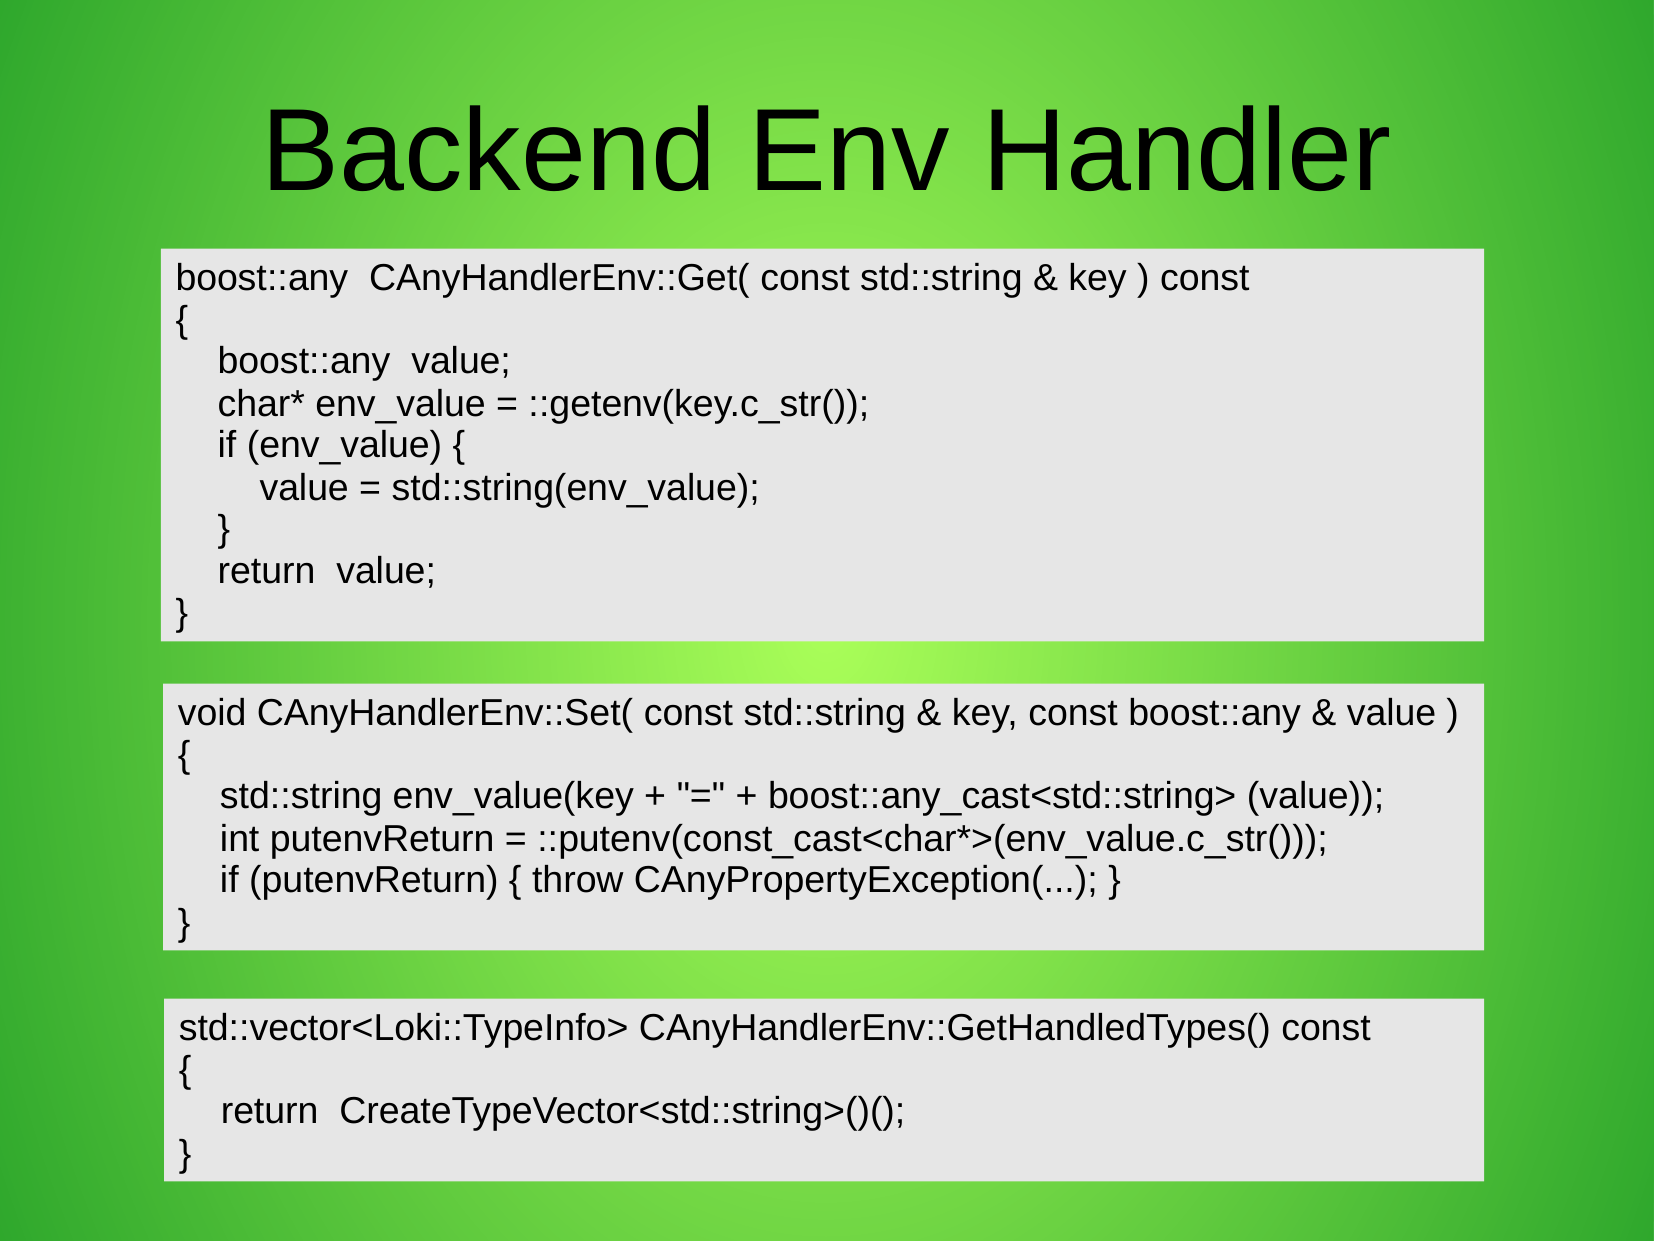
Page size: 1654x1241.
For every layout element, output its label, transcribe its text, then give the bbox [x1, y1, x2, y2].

text_box void CAnyHandlerEnv::Set( const std::string & key, const boost::any & value ) { std::string env_value(key + "=" + boost::any_cast<std::string> (value)); int putenvReturn = ::putenv(const_cast<char*>(env_value.c_str())); if (putenvReturn) { throw CAnyPropertyException(...); } } [163, 683, 1485, 951]
text_box std::vector<Loki::TypeInfo> CAnyHandlerEnv::GetHandledTypes() const { return CreateTypeVector<std::string>()(); } [164, 998, 1485, 1182]
text_box boost::any CAnyHandlerEnv::Get( const std::string & key ) const { boost::any value; char* env_value = ::getenv(key.c_str()); if (env_value) { value = std::string(env_value); } return value; } [160, 248, 1485, 642]
title Backend Env Handler [82, 47, 1571, 252]
